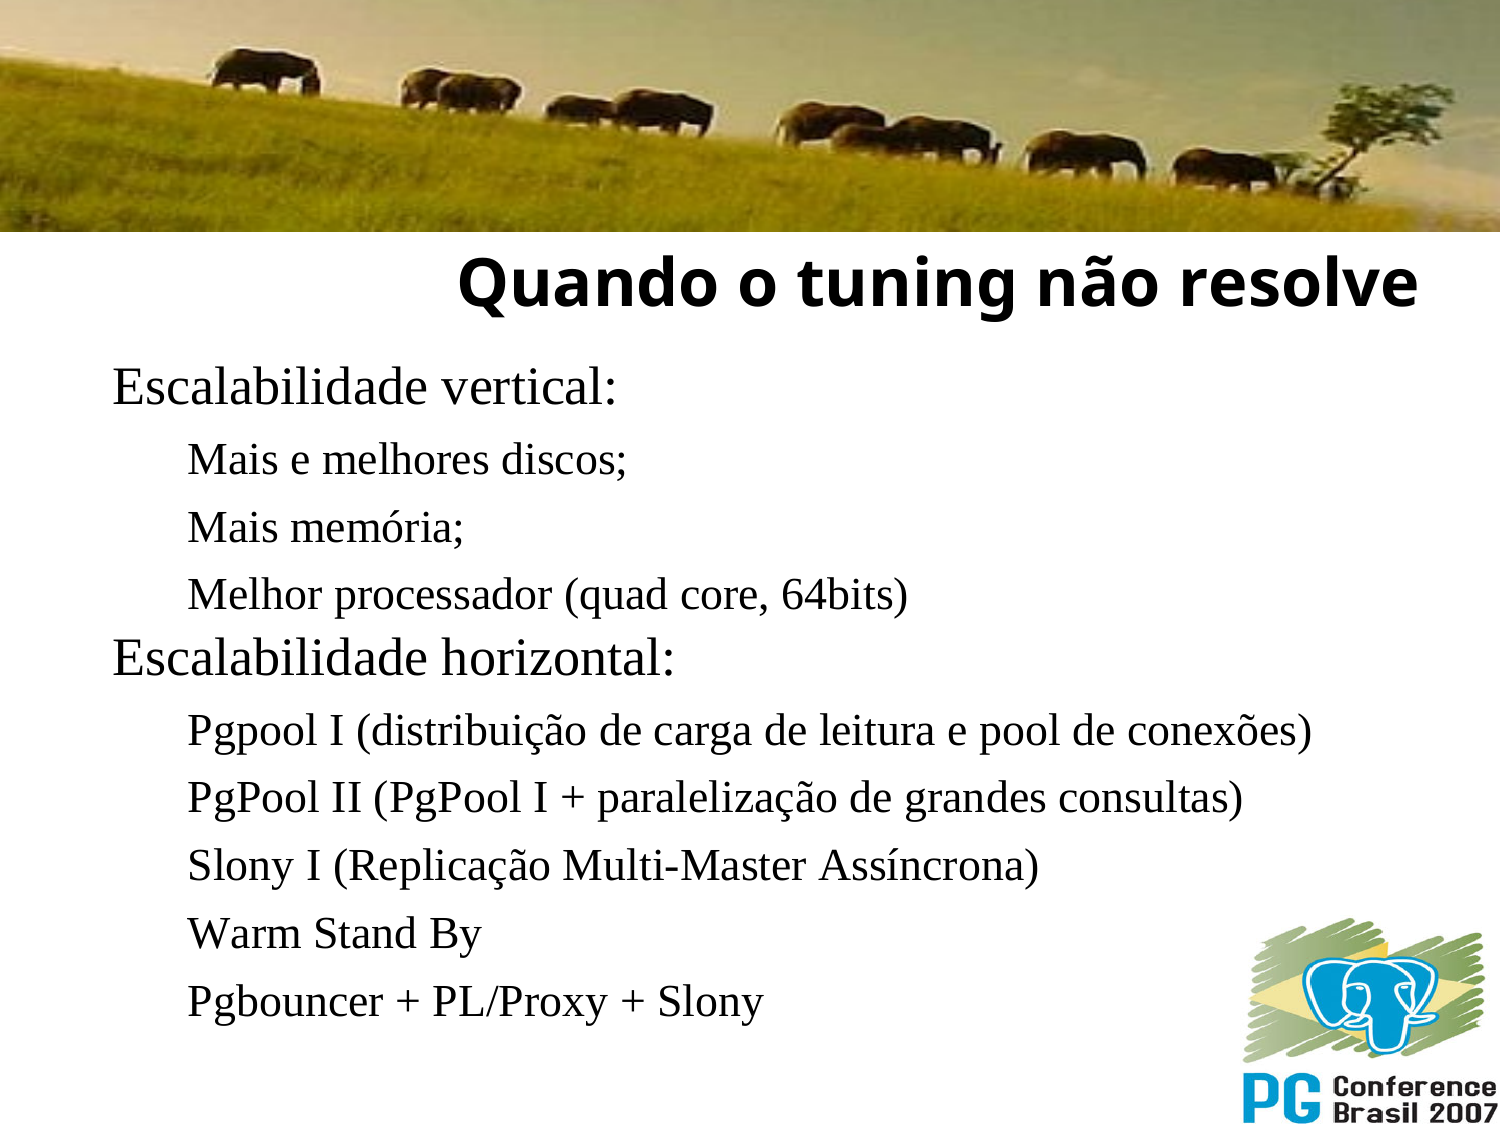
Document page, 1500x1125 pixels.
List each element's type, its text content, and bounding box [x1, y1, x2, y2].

text_box Quando o tuning não resolve [295, 232, 1436, 329]
picture [0, 0, 1500, 232]
picture [1240, 915, 1500, 1125]
list Escalabilidade vertical: Mais e melhores discos; Mais memória; Melhor processador (quad core, 64bits) Escalabilidade horizontal: Pgpool I (distribuição de carga de leitura e pool de conexões) PgPool II (PgPool I + paralelização de grandes consultas) Slony I (Replicação Multi-Master Assíncrona) Warm Stand By Pgbouncer + PL/Proxy + Slony [112, 353, 1447, 1024]
